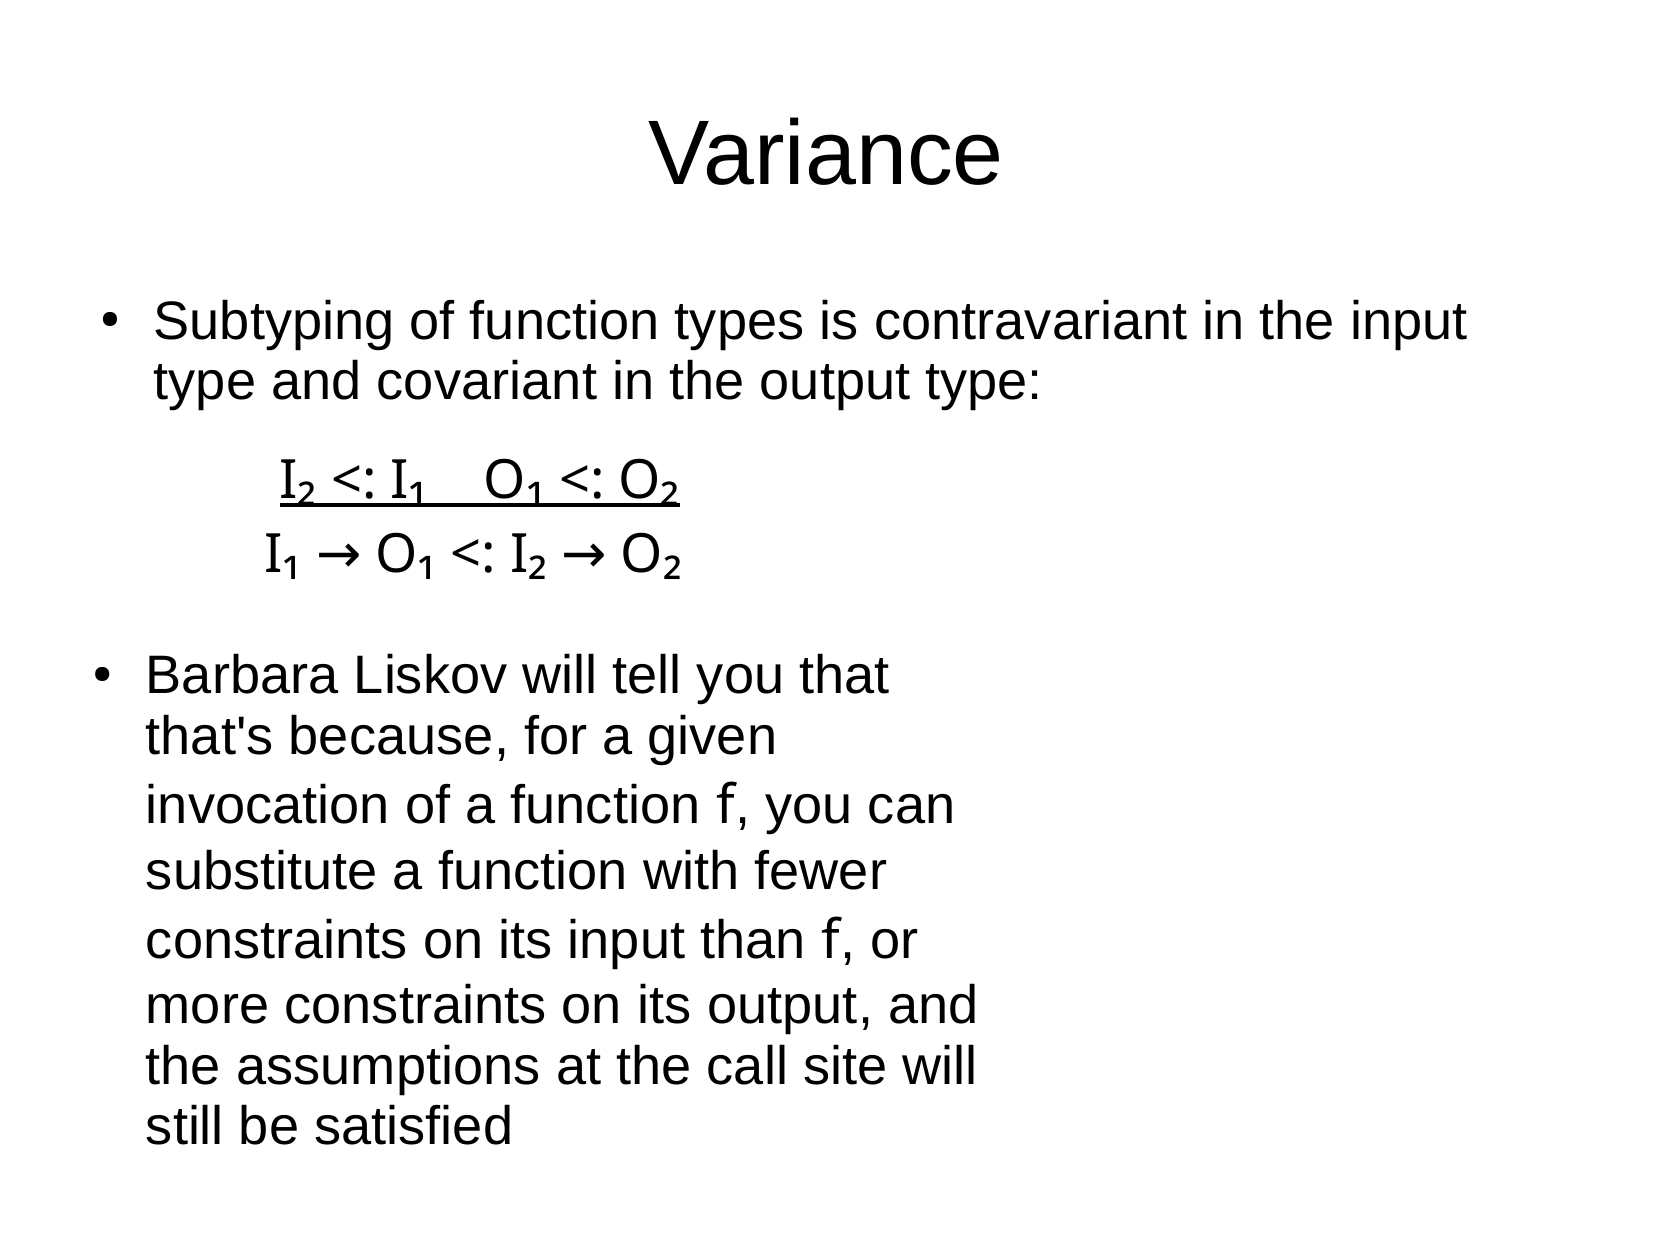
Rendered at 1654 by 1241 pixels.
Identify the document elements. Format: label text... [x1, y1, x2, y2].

title Variance [82, 49, 1571, 257]
list Subtyping of function types is contravariant in the input type and covariant in the output type: I₂ <: I₁ O₁ <: O₂ I₁ → O₁ <: I₂ → O₂ [82, 290, 1571, 676]
list Barbara Liskov will tell you that that's because, for a given invocation of a function f, you can substitute a function with fewer constraints on its input than f, or more constraints on its output, and the assumptions at the call site will still be satisfied [75, 645, 991, 1186]
